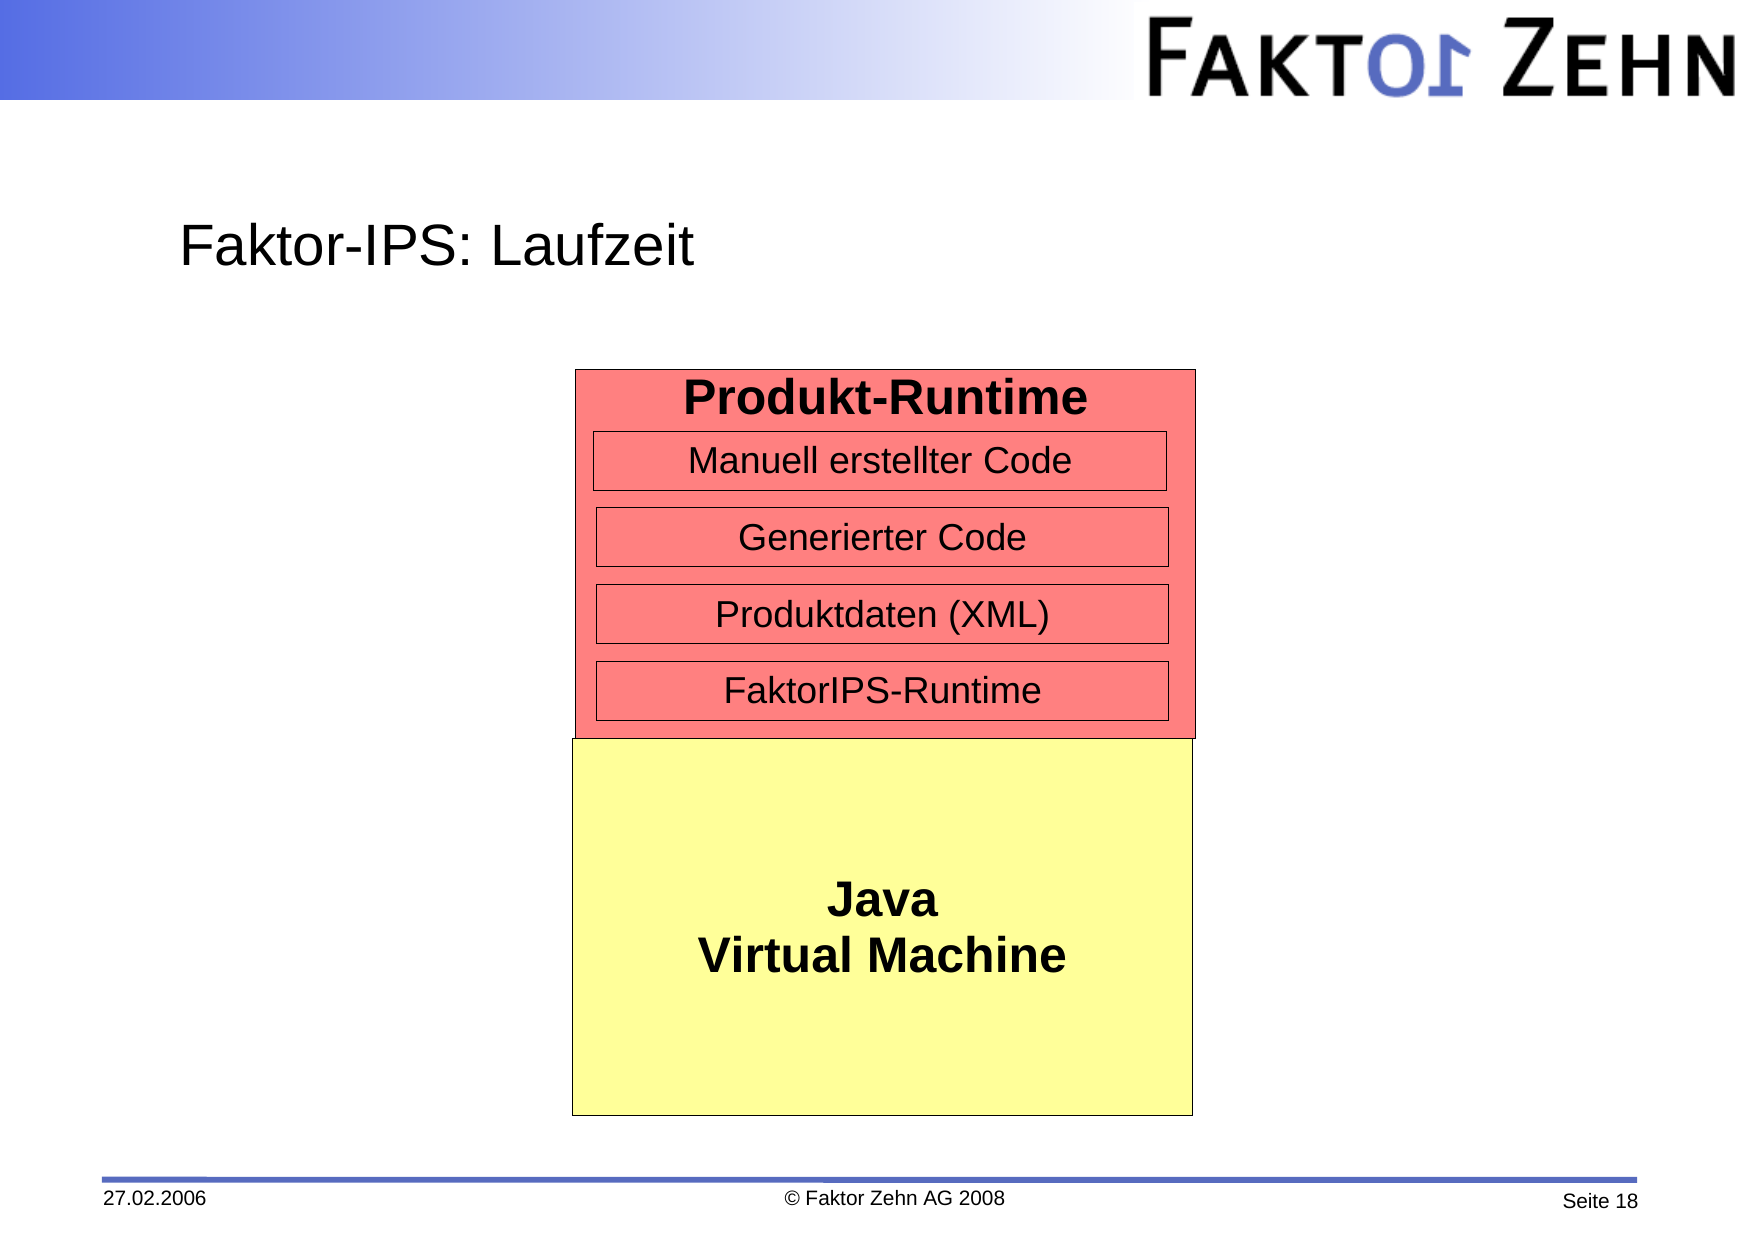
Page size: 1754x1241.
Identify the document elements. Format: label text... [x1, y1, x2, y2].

text_box Manuell erstellter Code [593, 431, 1167, 491]
text_box Java Virtual Machine [572, 738, 1193, 1116]
text_box Produkt-Runtime [575, 369, 1196, 739]
text_box FaktorIPS-Runtime [596, 661, 1169, 721]
text_box Generierter Code [596, 507, 1169, 567]
text_box Produktdaten (XML) [596, 584, 1169, 644]
picture [1133, 2, 1749, 105]
title Faktor-IPS: Laufzeit [179, 142, 1576, 349]
